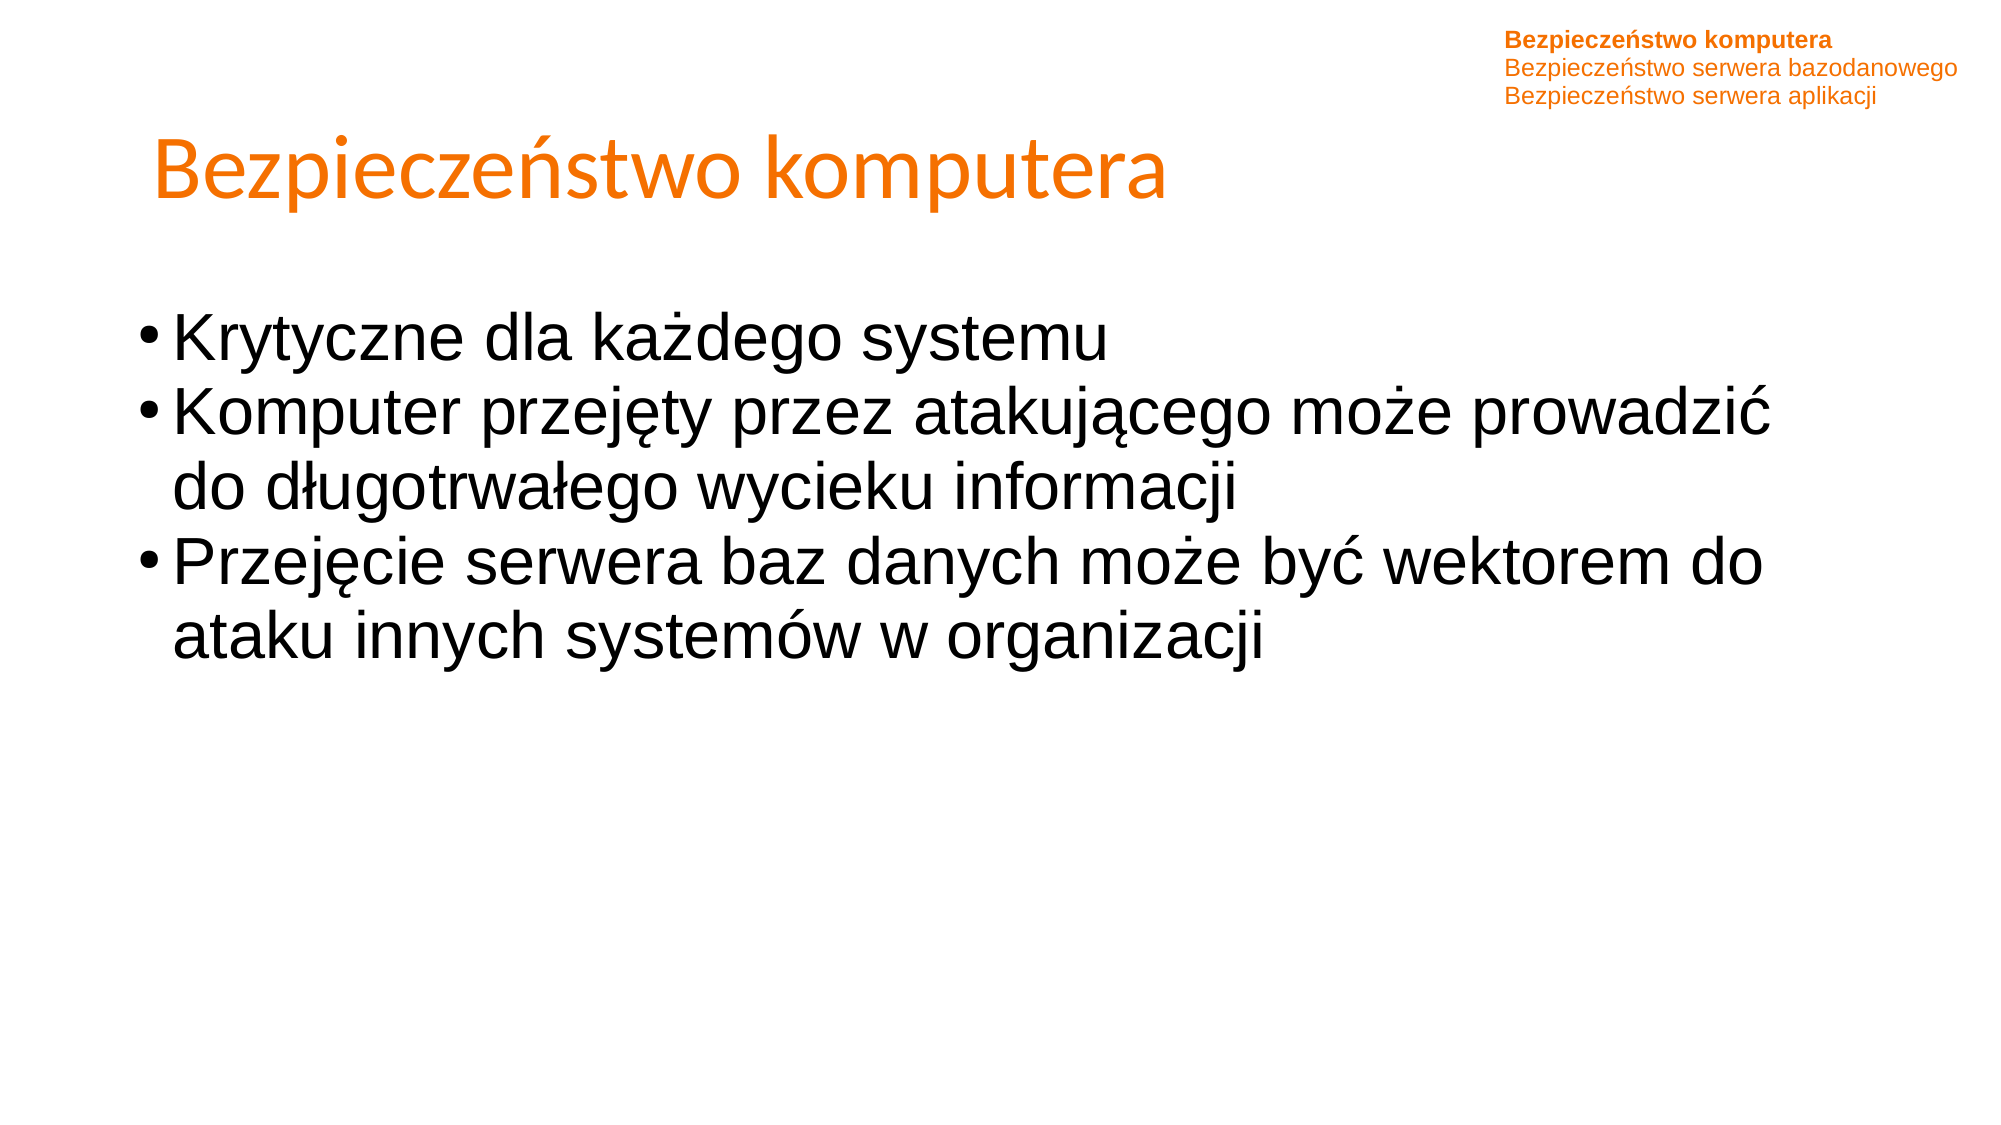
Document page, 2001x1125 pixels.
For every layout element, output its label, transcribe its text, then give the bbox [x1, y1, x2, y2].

text_box Bezpieczeństwo komputera Bezpieczeństwo serwera bazodanowego Bezpieczeństwo serwera aplikacji [1489, 18, 2000, 122]
subtitle Krytyczne dla każdego systemu Komputer przejęty przez atakującego może prowadzić do długotrwałego wycieku informacji Przejęcie serwera baz danych może być wektorem do ataku innych systemów w organizacji [137, 299, 1863, 1014]
title Bezpieczeństwo komputera [137, 59, 1863, 278]
